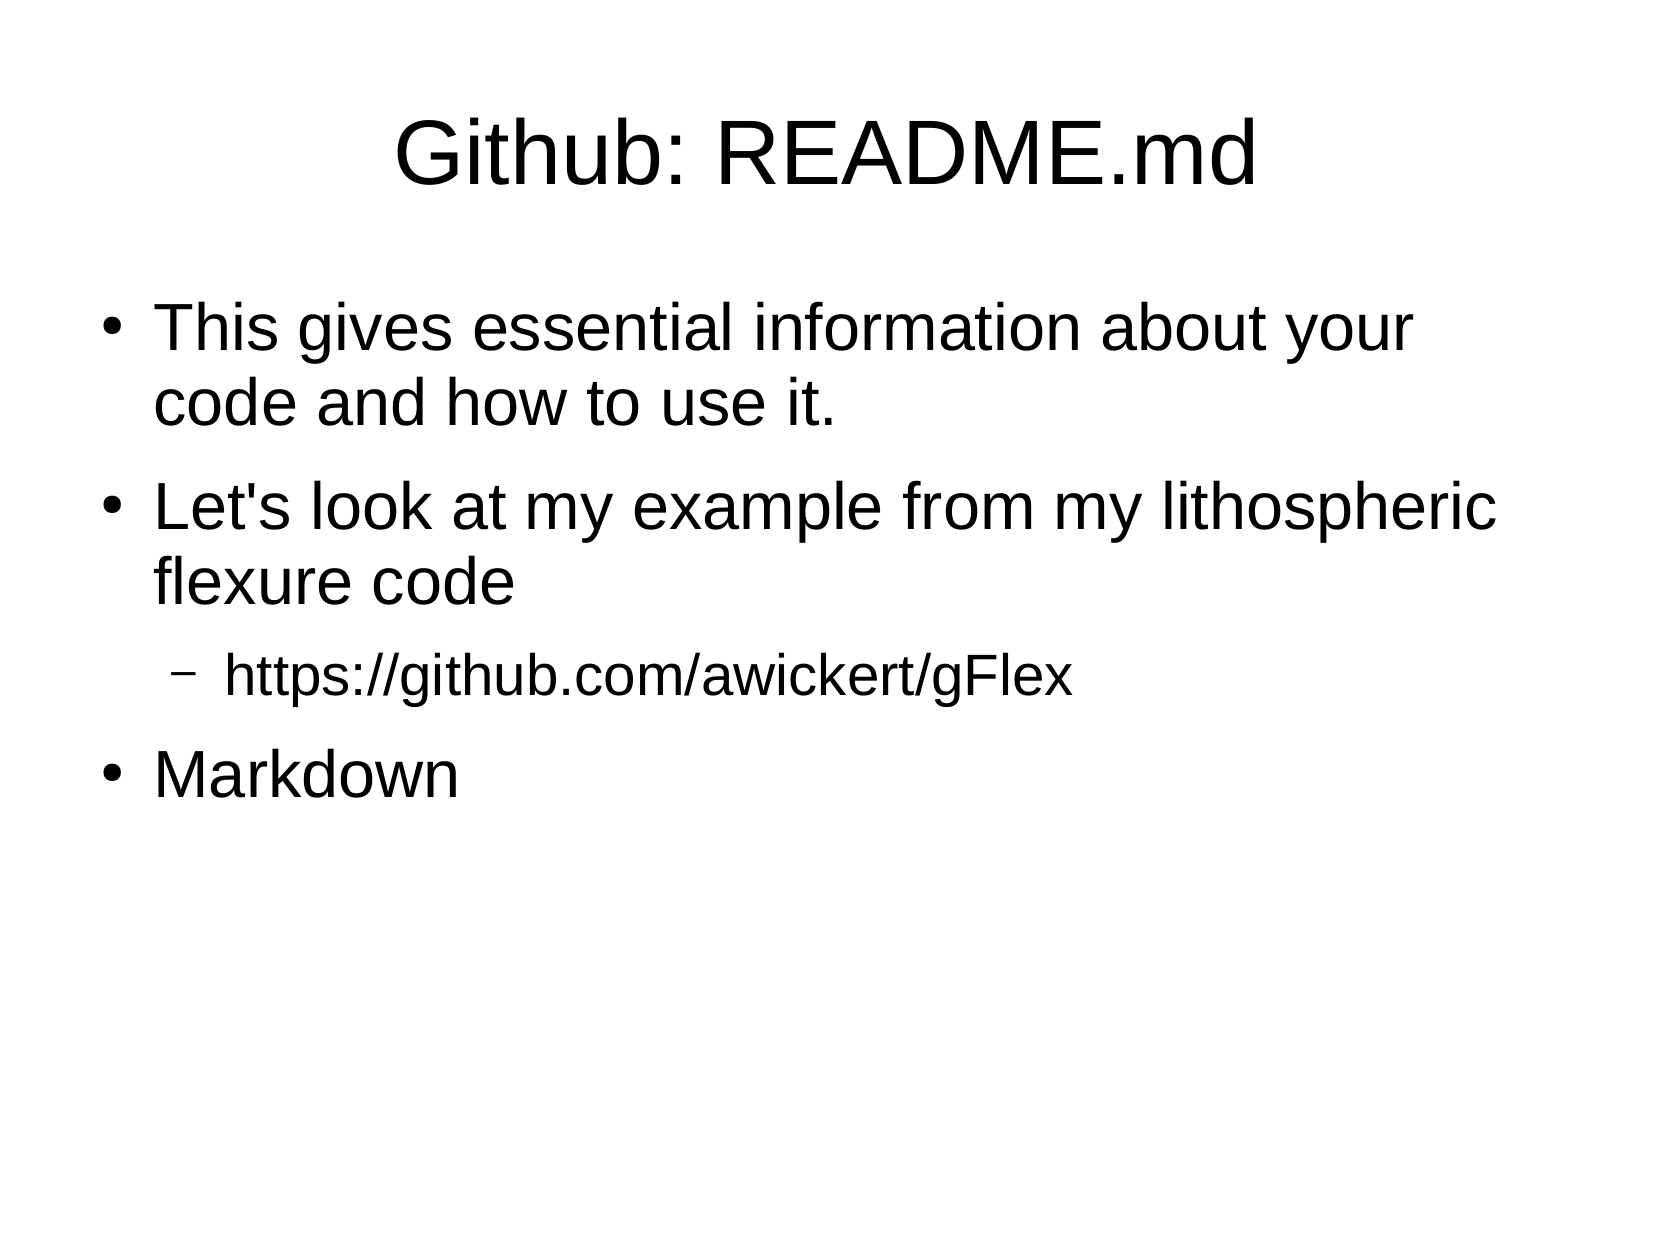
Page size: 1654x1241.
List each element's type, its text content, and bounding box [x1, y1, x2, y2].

list This gives essential information about your code and how to use it. Let's look at my example from my lithospheric flexure code https://github.com/awickert/gFlex Markdown [82, 290, 1571, 1010]
title Github: README.md [82, 49, 1571, 257]
